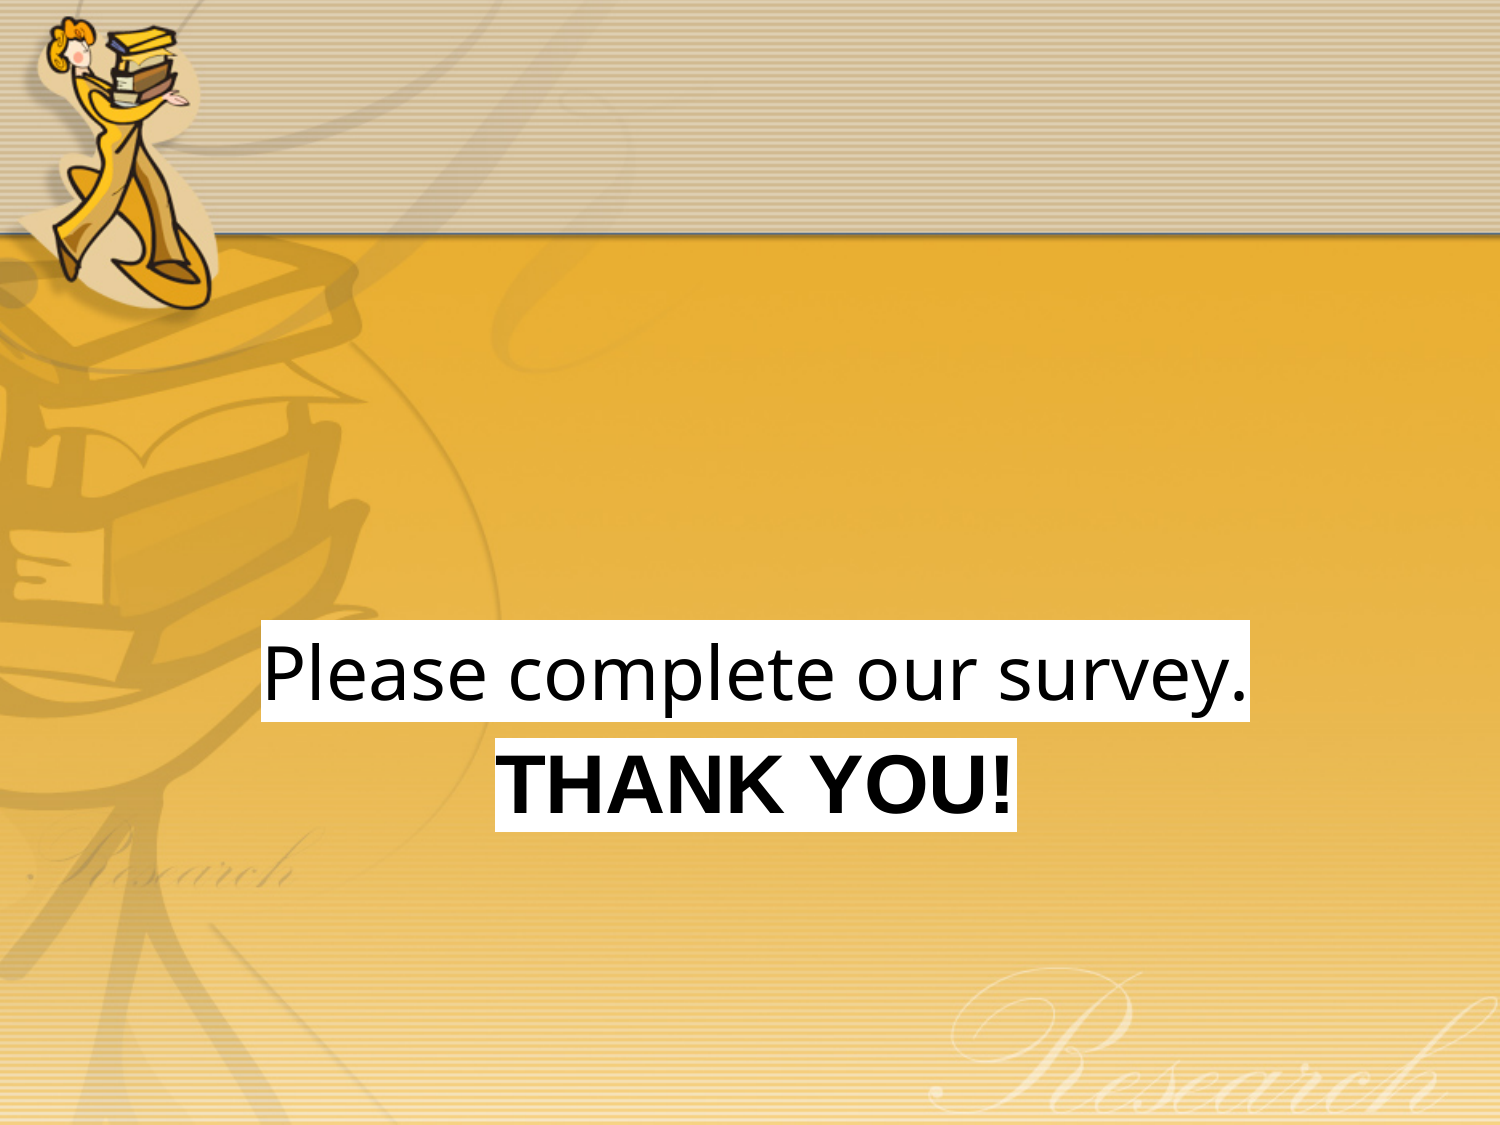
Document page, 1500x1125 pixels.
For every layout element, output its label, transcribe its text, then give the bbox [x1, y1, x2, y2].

picture [0, 0, 1500, 1125]
list Please complete our survey. [118, 476, 1394, 723]
title THANK YOU! [118, 723, 1394, 947]
